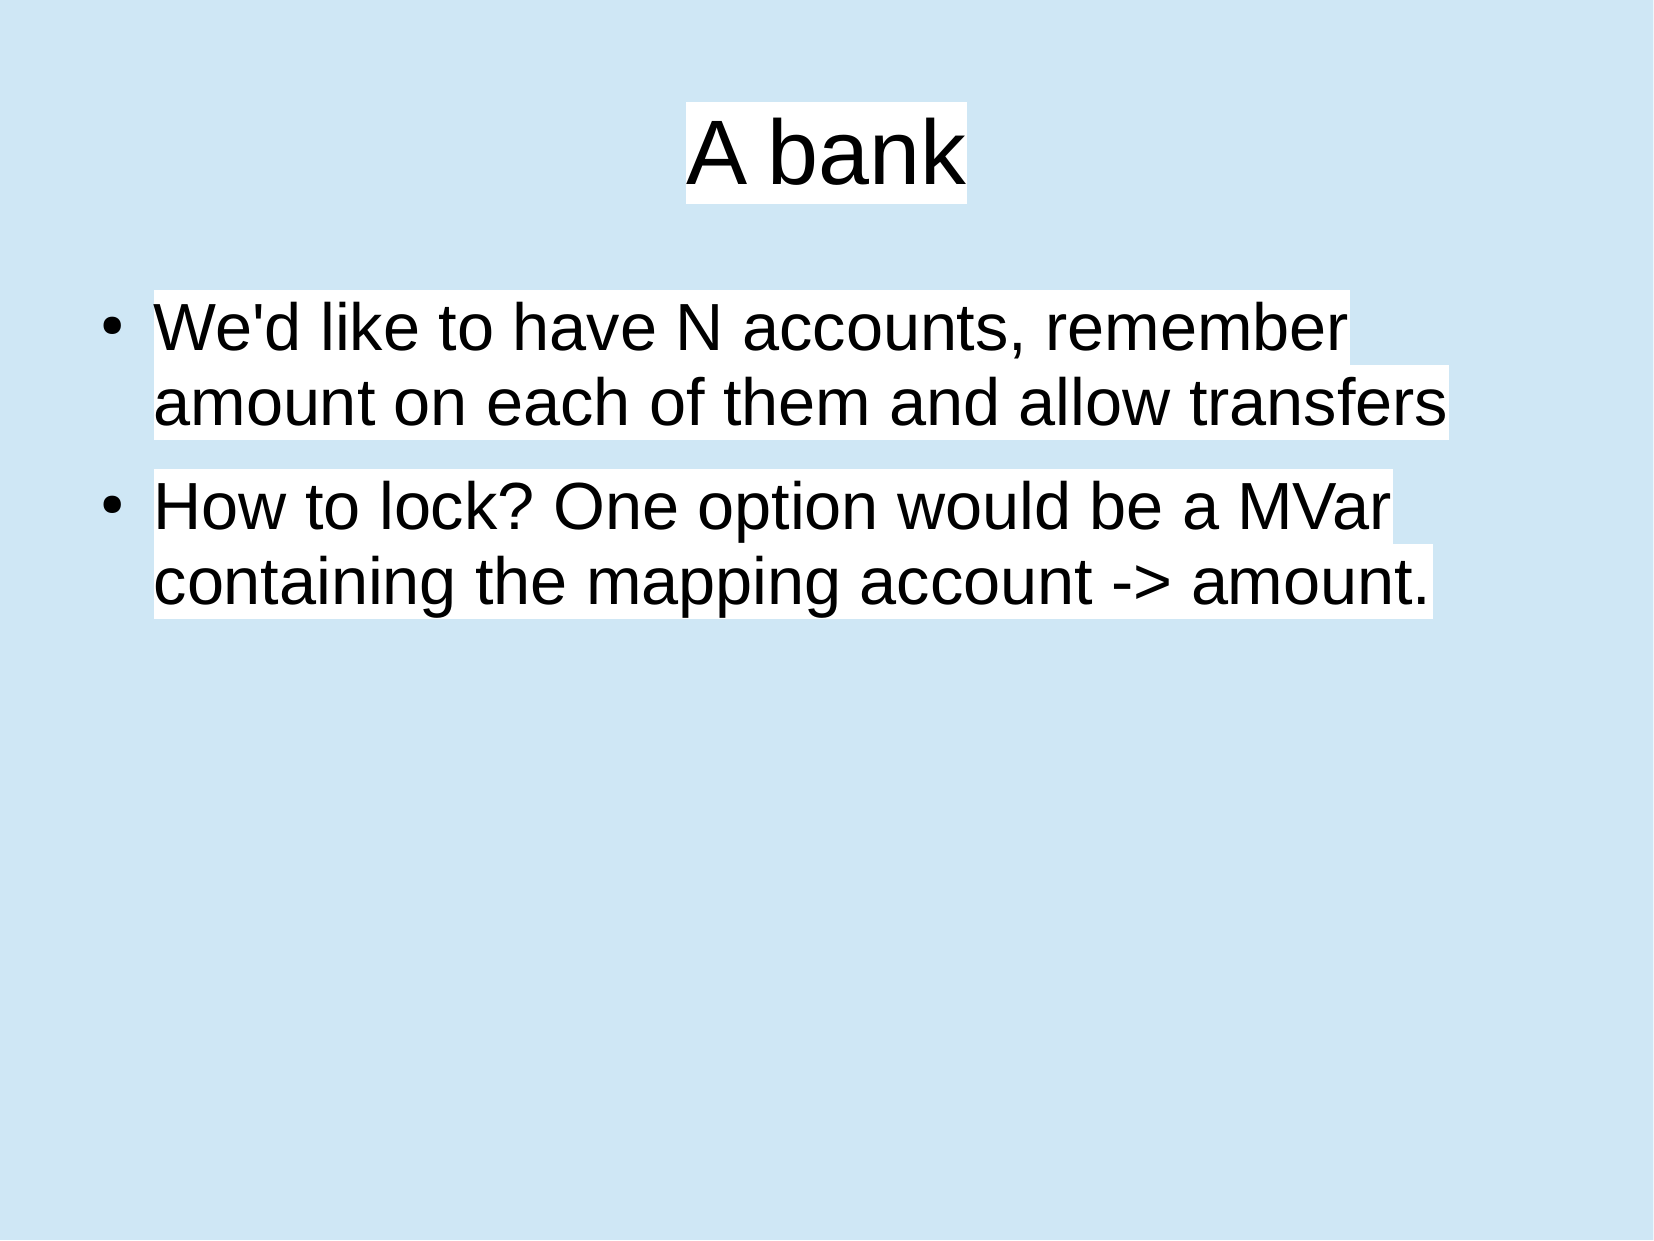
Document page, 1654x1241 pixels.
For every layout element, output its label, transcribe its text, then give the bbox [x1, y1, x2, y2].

list We'd like to have N accounts, remember amount on each of them and allow transfers How to lock? One option would be a MVar containing the mapping account -> amount. [82, 290, 1571, 1010]
title A bank [82, 49, 1571, 257]
